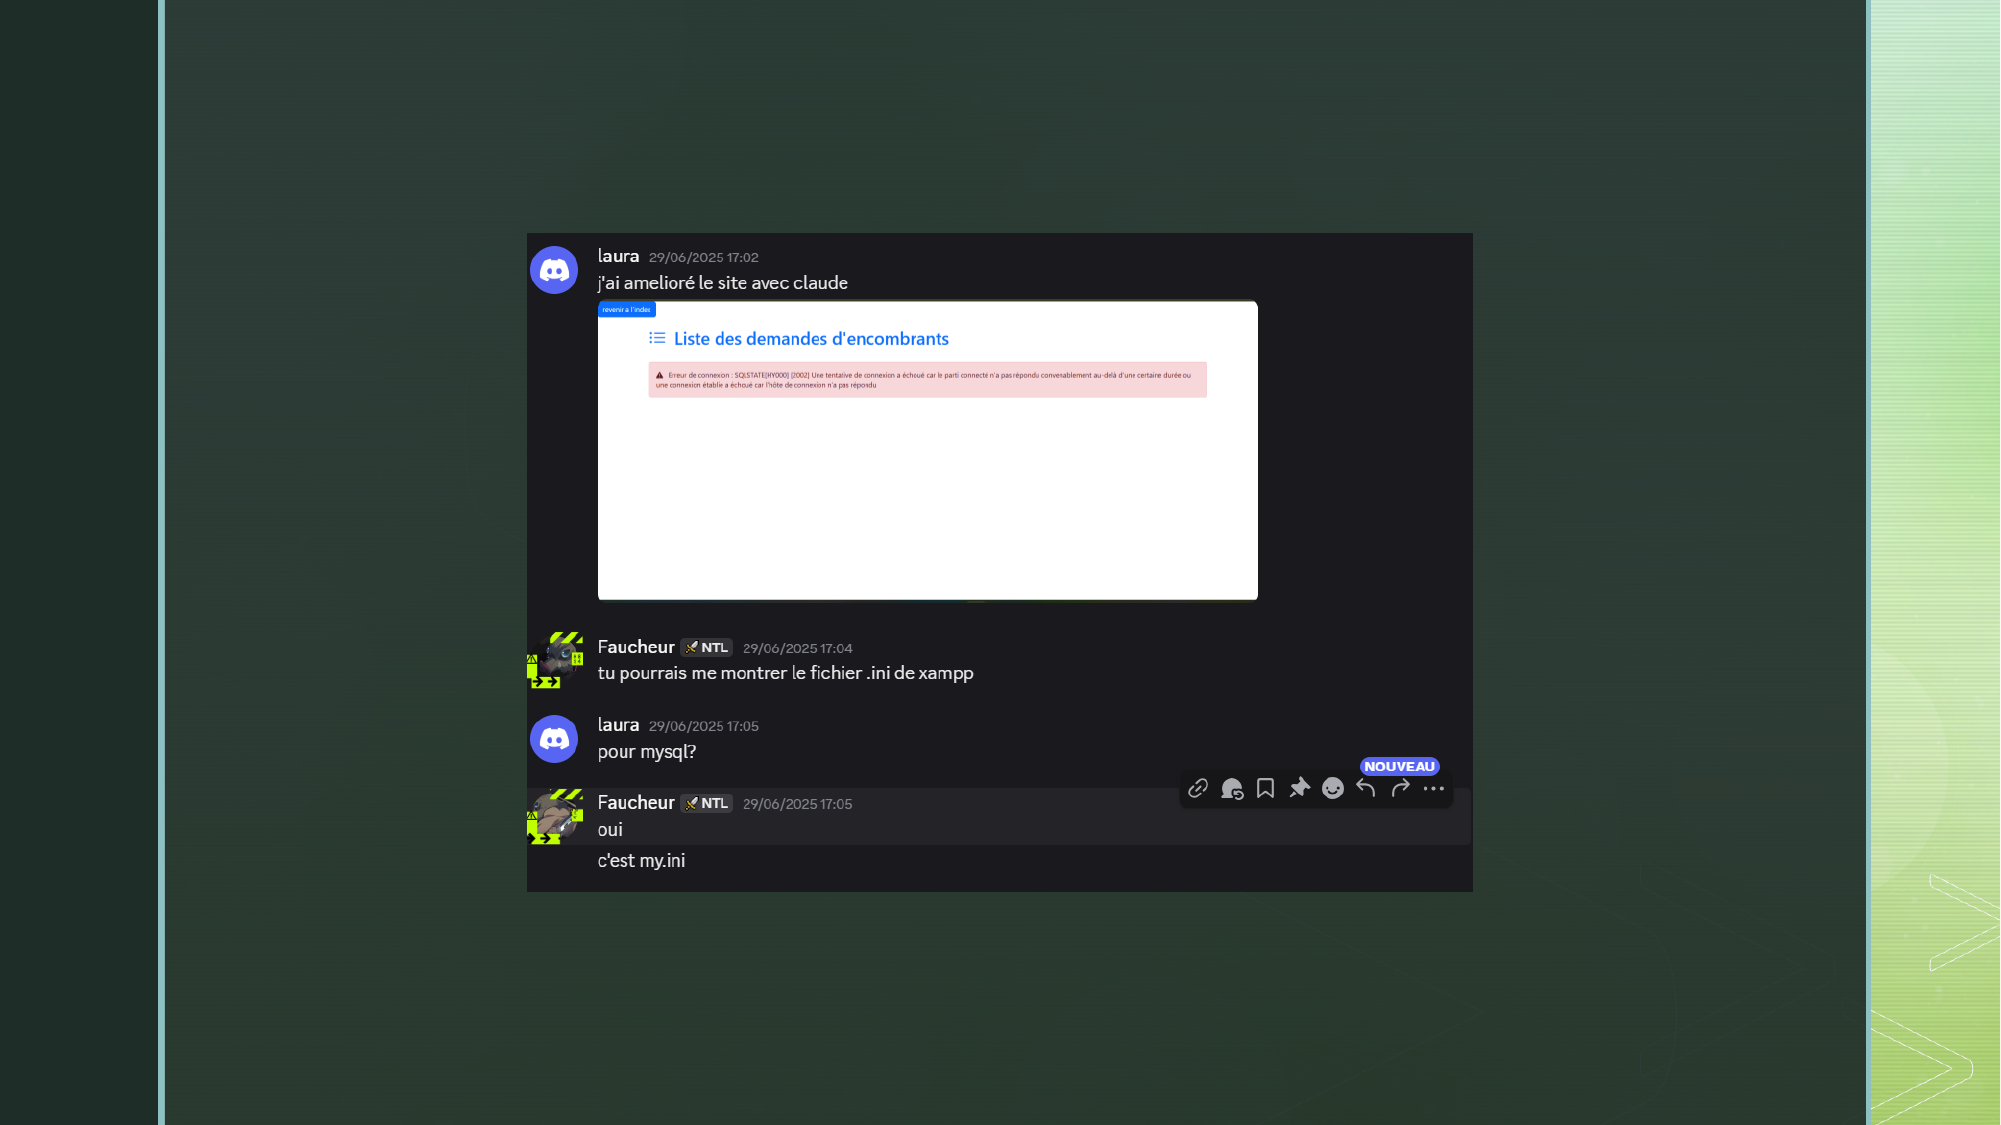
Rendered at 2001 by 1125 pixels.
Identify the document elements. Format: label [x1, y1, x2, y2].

picture [527, 233, 1473, 892]
